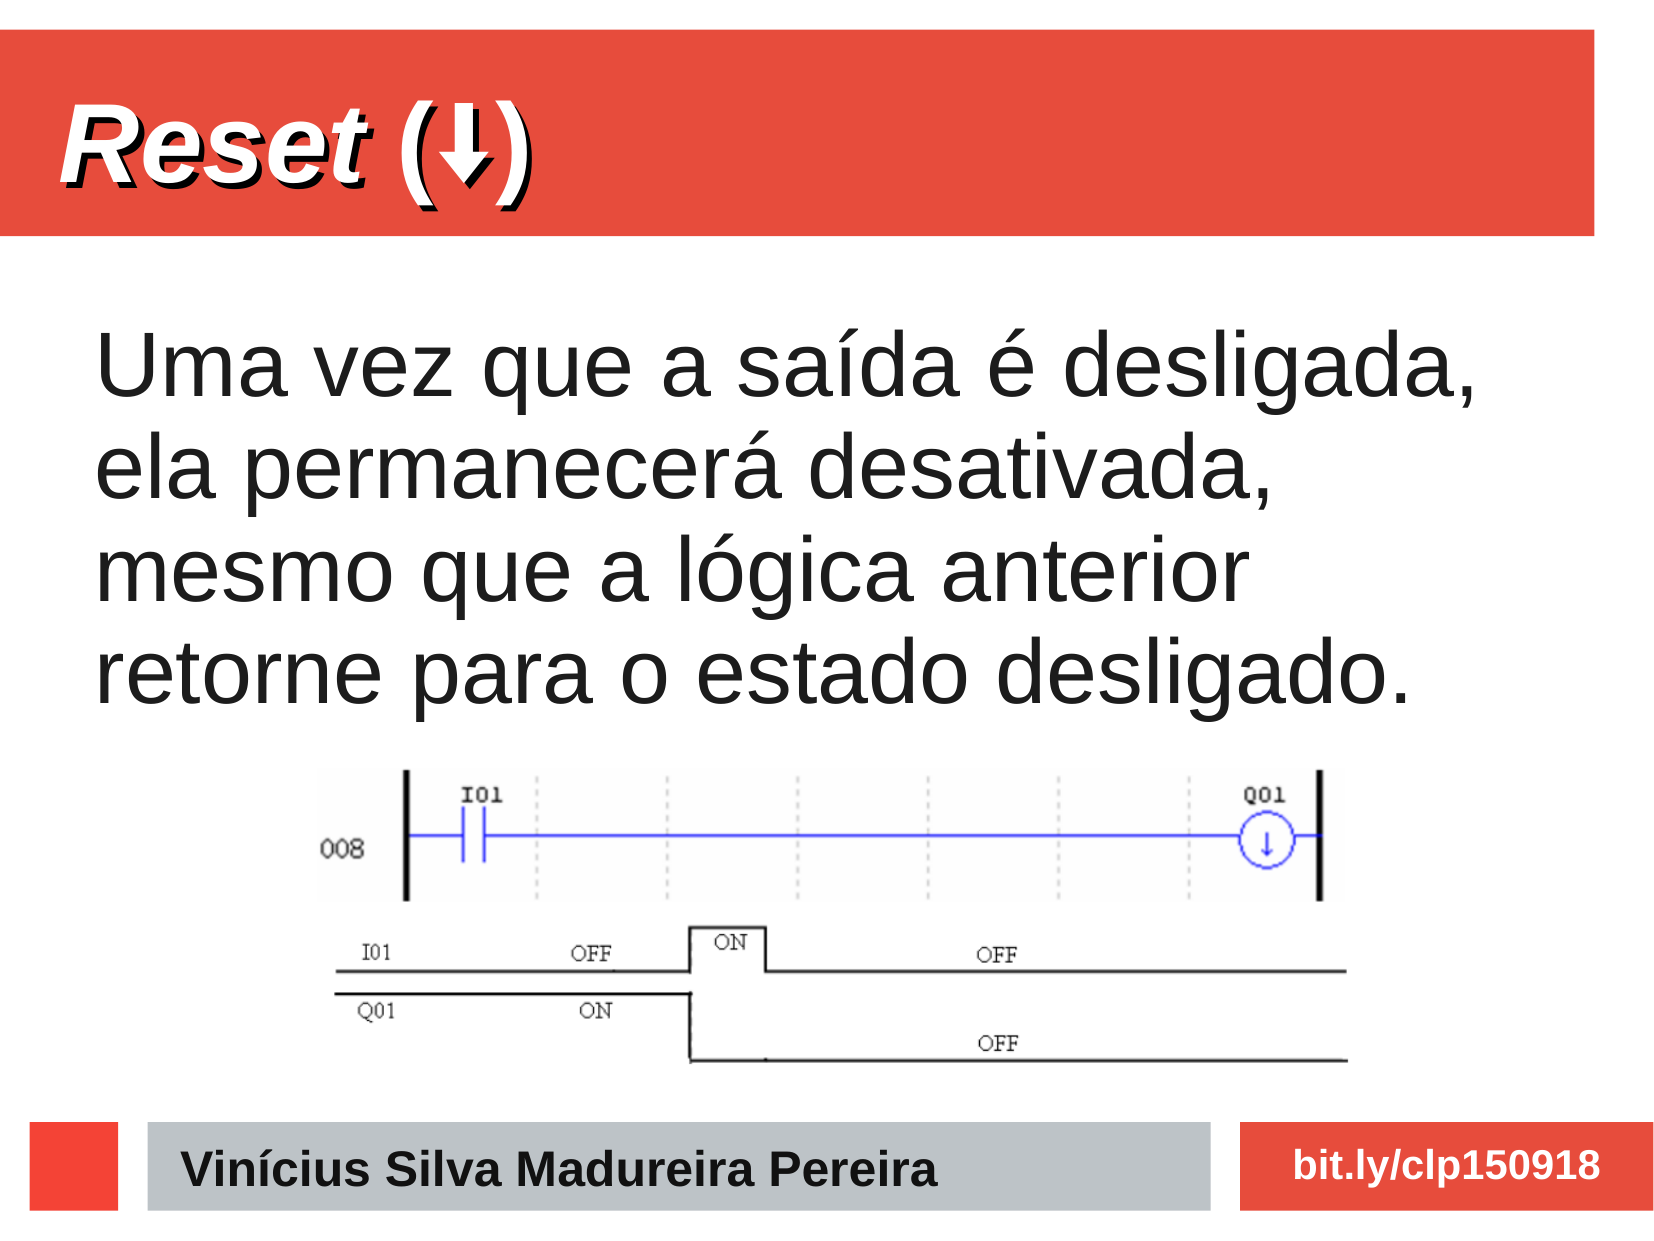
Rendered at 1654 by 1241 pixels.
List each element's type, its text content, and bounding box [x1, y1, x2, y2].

text_box Vinícius Silva Madureira Pereira [165, 1133, 1170, 1205]
text_box bit.ly/clp150918 [1228, 1133, 1654, 1205]
list Uma vez que a saída é desligada, ela permanecerá desativada, mesmo que a lógica anterior retorne para o estado desligado. [59, 312, 1565, 1081]
title Reset (🠫) [59, 59, 1595, 207]
picture [276, 734, 1378, 1081]
